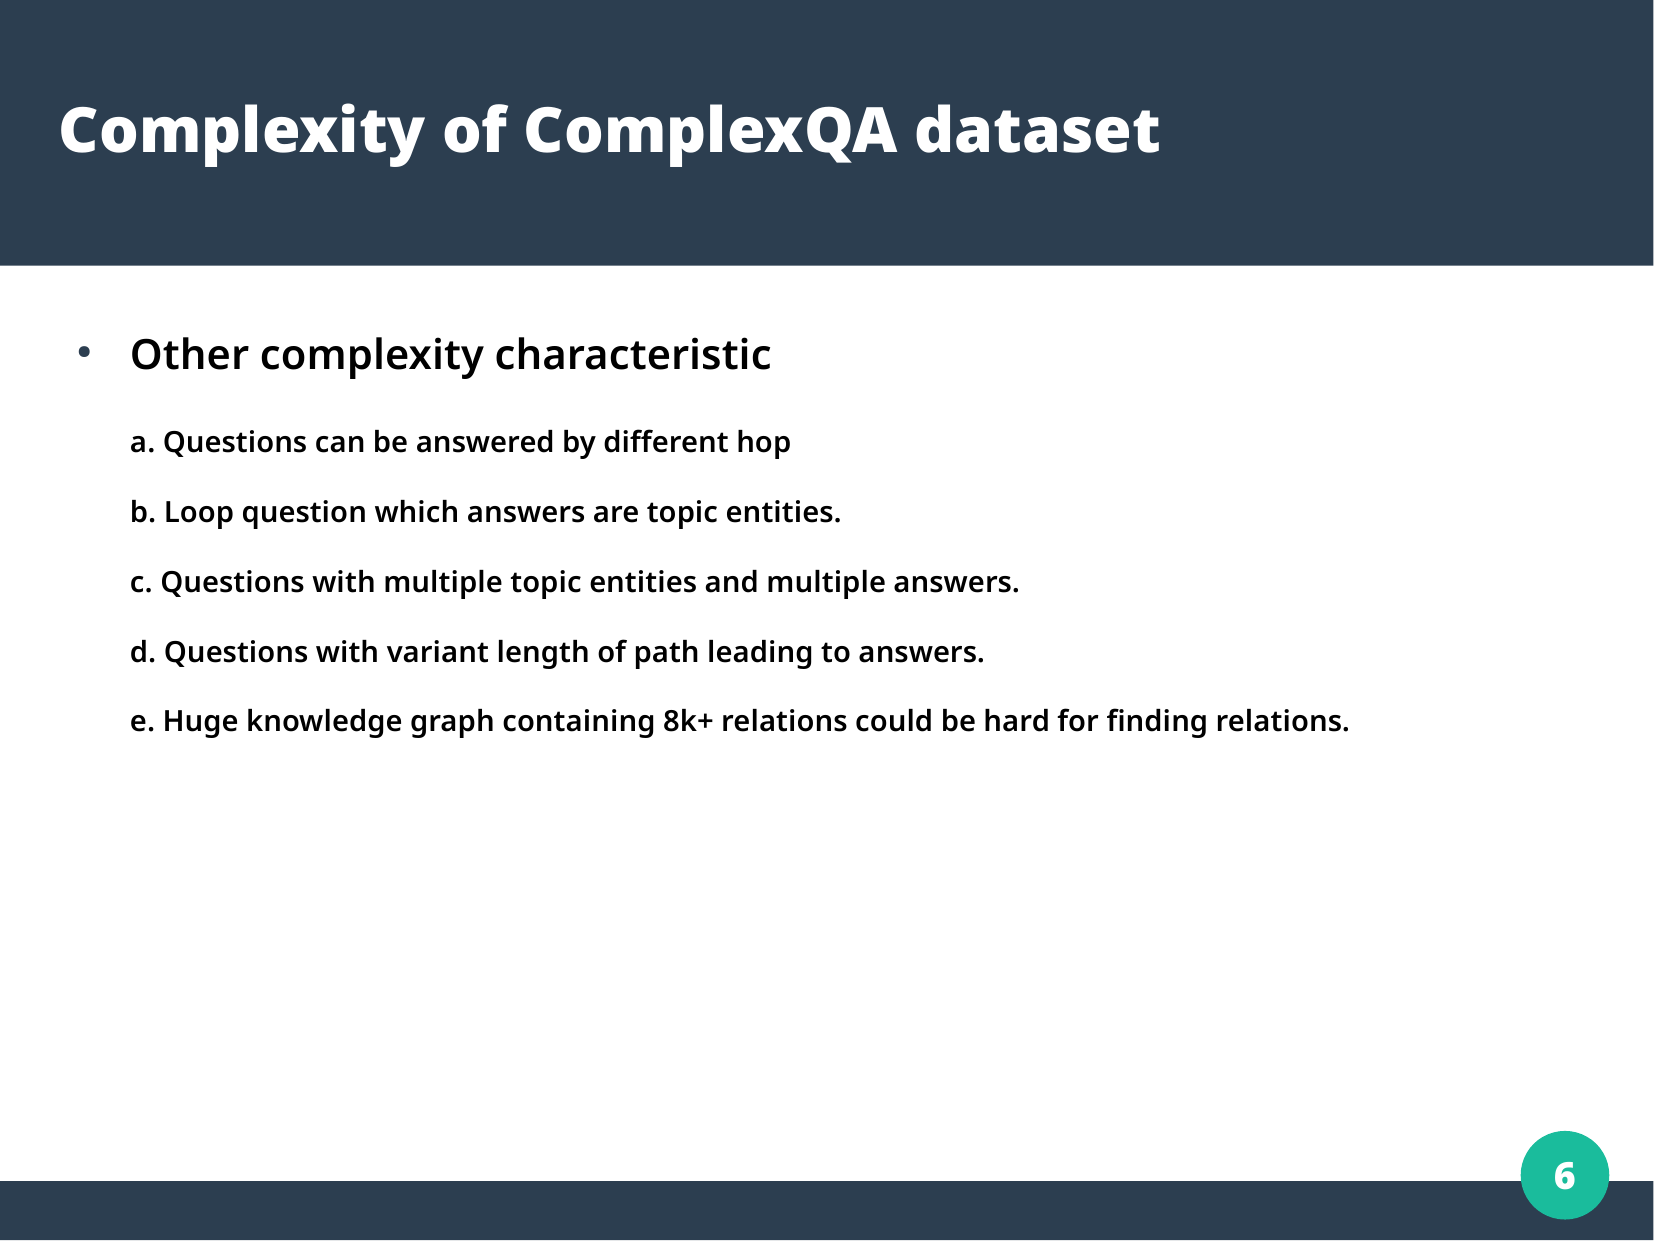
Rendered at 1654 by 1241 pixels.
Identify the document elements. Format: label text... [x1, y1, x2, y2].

title Complexity of ComplexQA dataset [59, 49, 1595, 207]
list Other complexity characteristic a. Questions can be answered by different hop b. Loop question which answers are topic entities. c. Questions with multiple topic entities and multiple answers. d. Questions with variant length of path leading to answers. e. Huge knowledge graph containing 8k+ relations could be hard for finding relations. [59, 324, 1595, 798]
